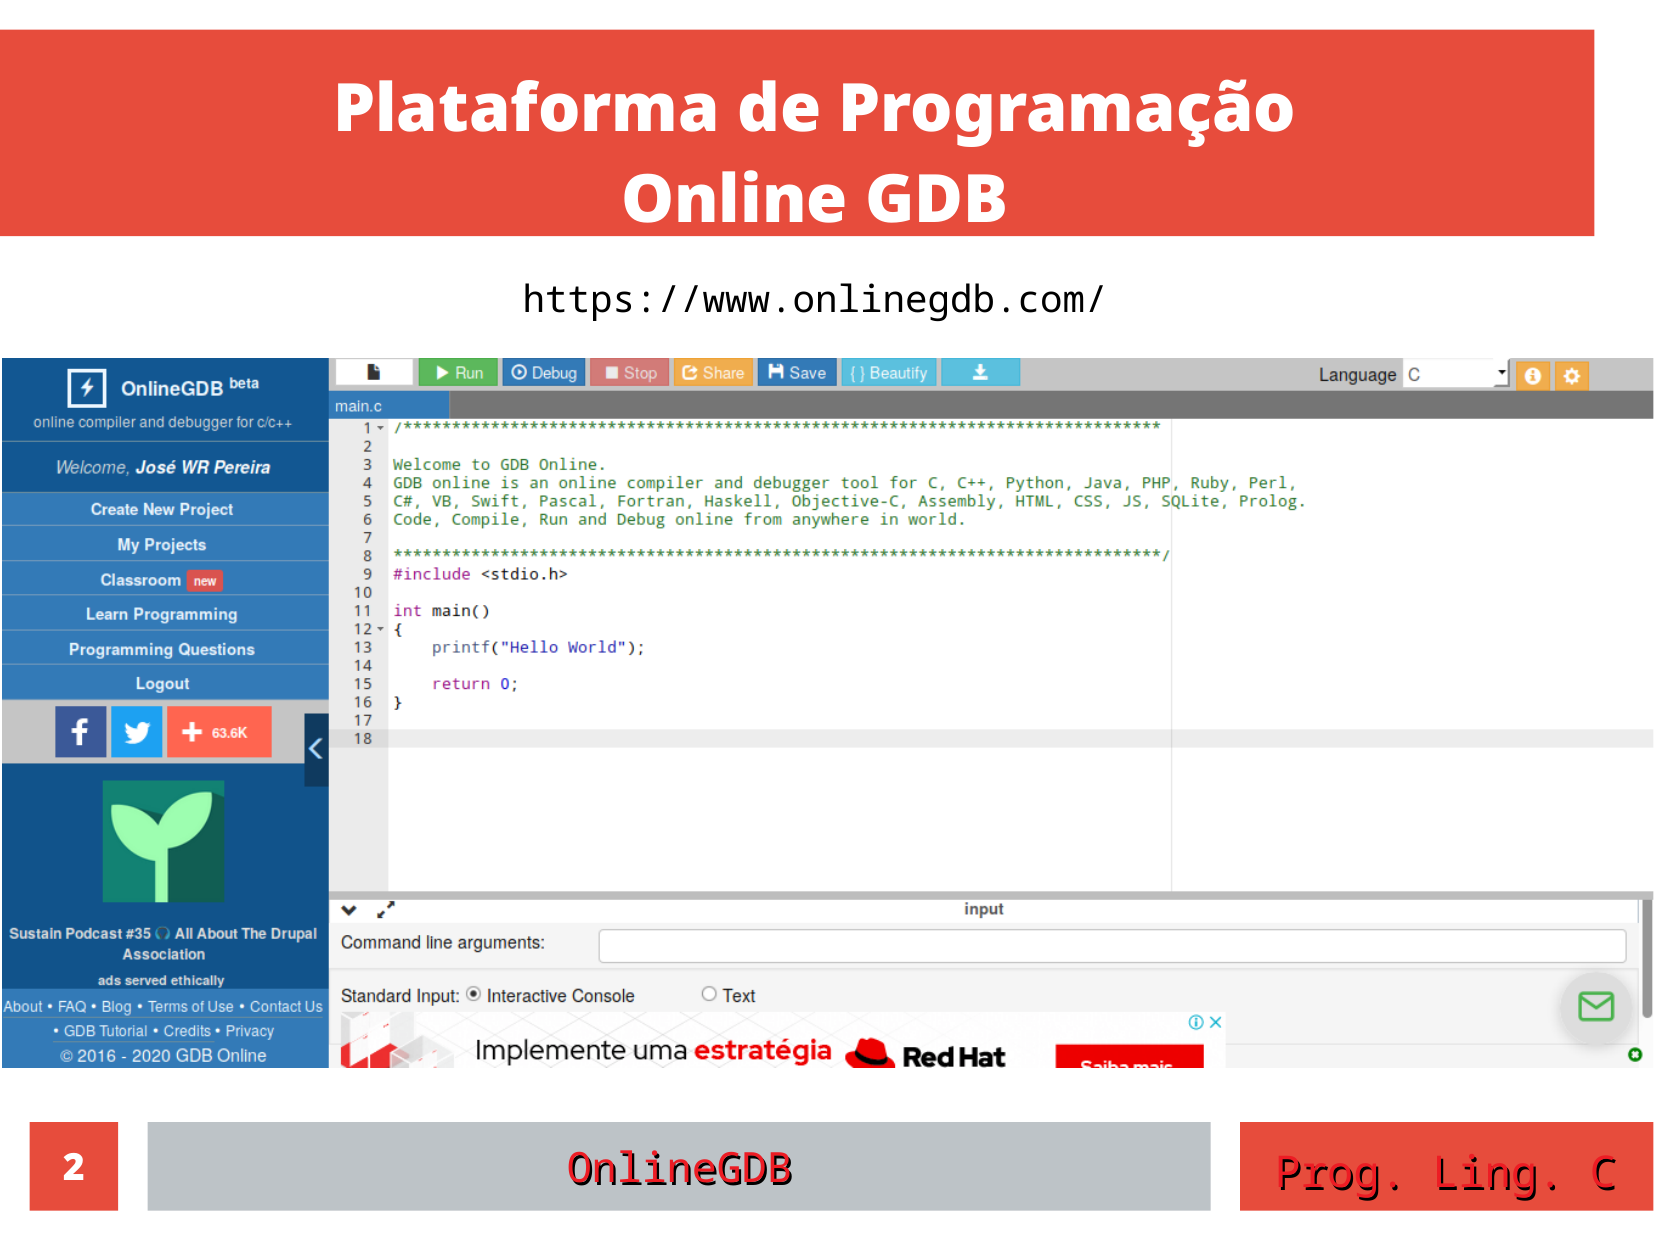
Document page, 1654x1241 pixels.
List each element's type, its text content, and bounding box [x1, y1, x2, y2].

text_box Prog. Ling. C [1233, 1133, 1654, 1202]
title Plataforma de Programação Online GDB [283, 60, 1347, 243]
picture [2, 358, 1654, 1068]
text_box OnlineGDB [197, 1133, 1162, 1199]
text_box https://www.onlinegdb.com/ [507, 264, 1123, 325]
